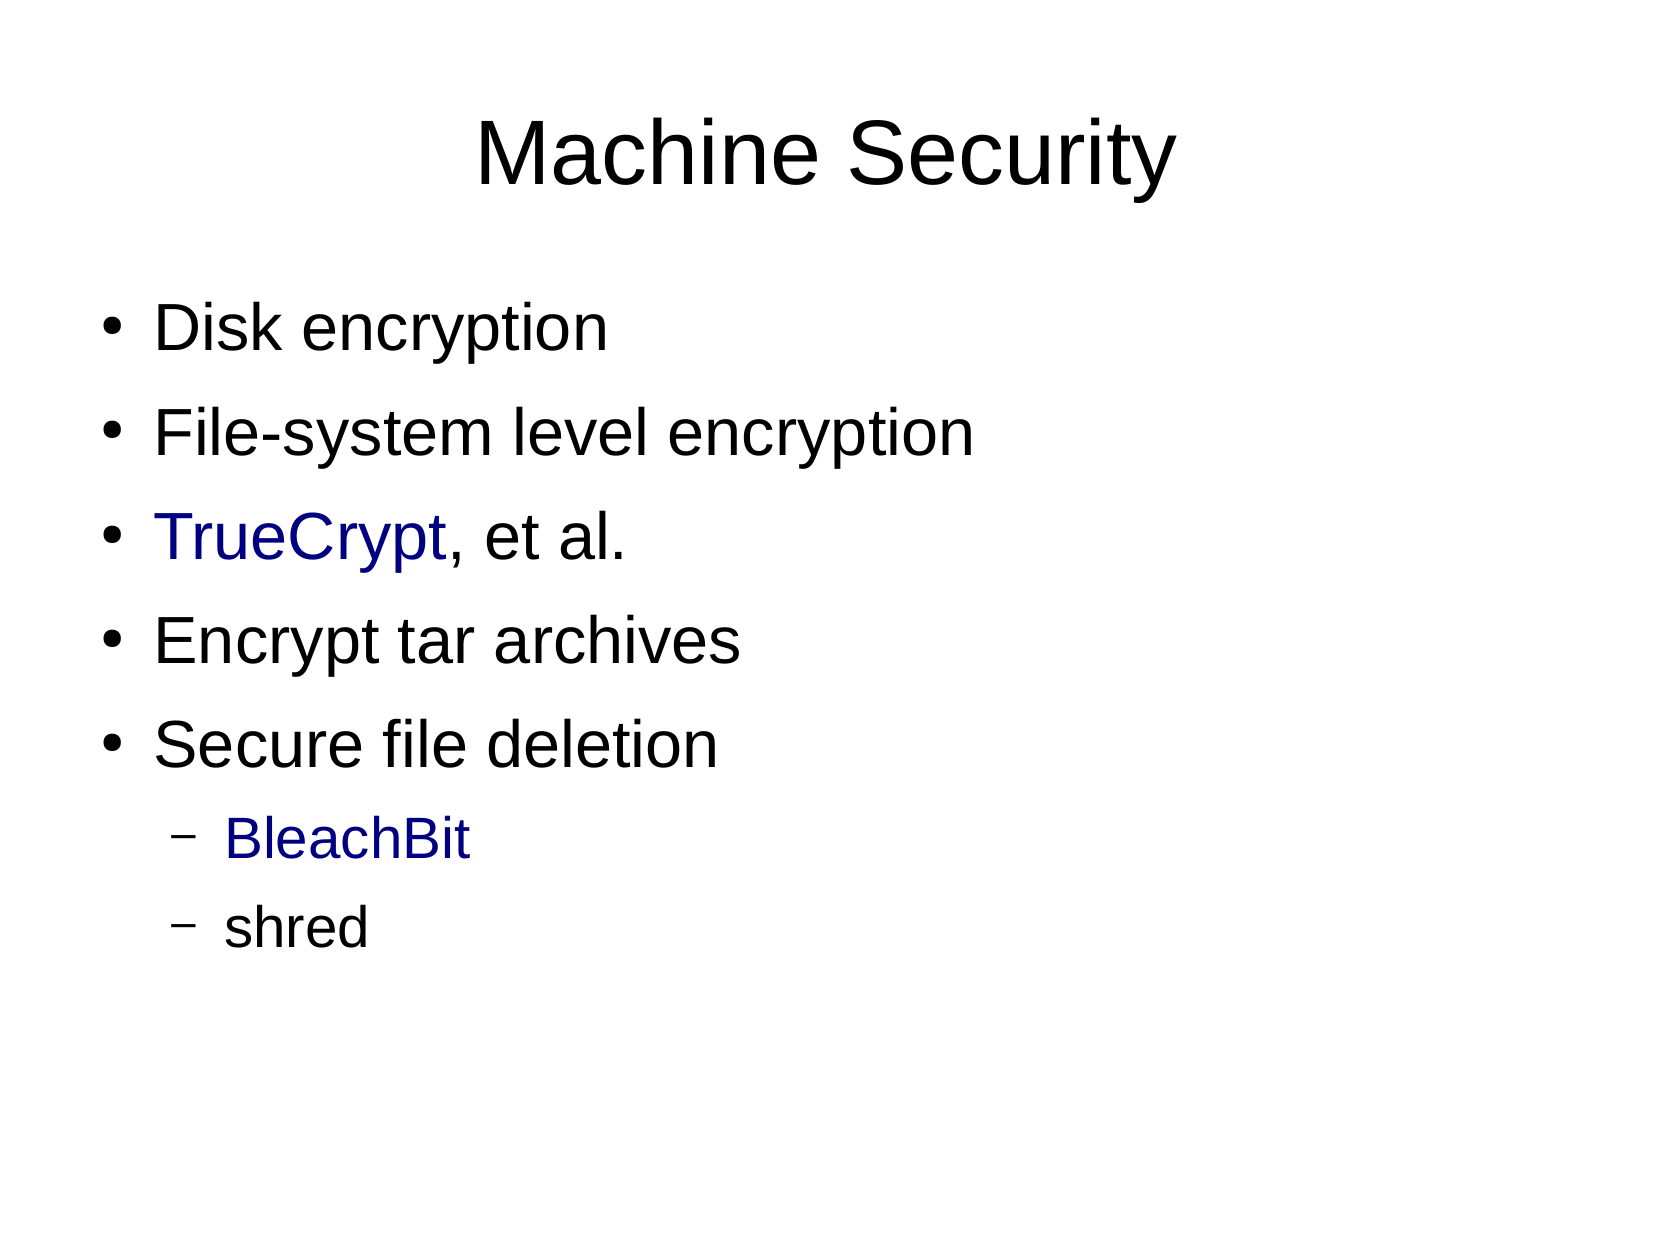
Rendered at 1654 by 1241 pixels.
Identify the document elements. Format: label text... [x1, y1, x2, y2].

title Machine Security [82, 49, 1571, 257]
list Disk encryption File-system level encryption TrueCrypt, et al. Encrypt tar archives Secure file deletion BleachBit shred [82, 290, 1571, 1010]
